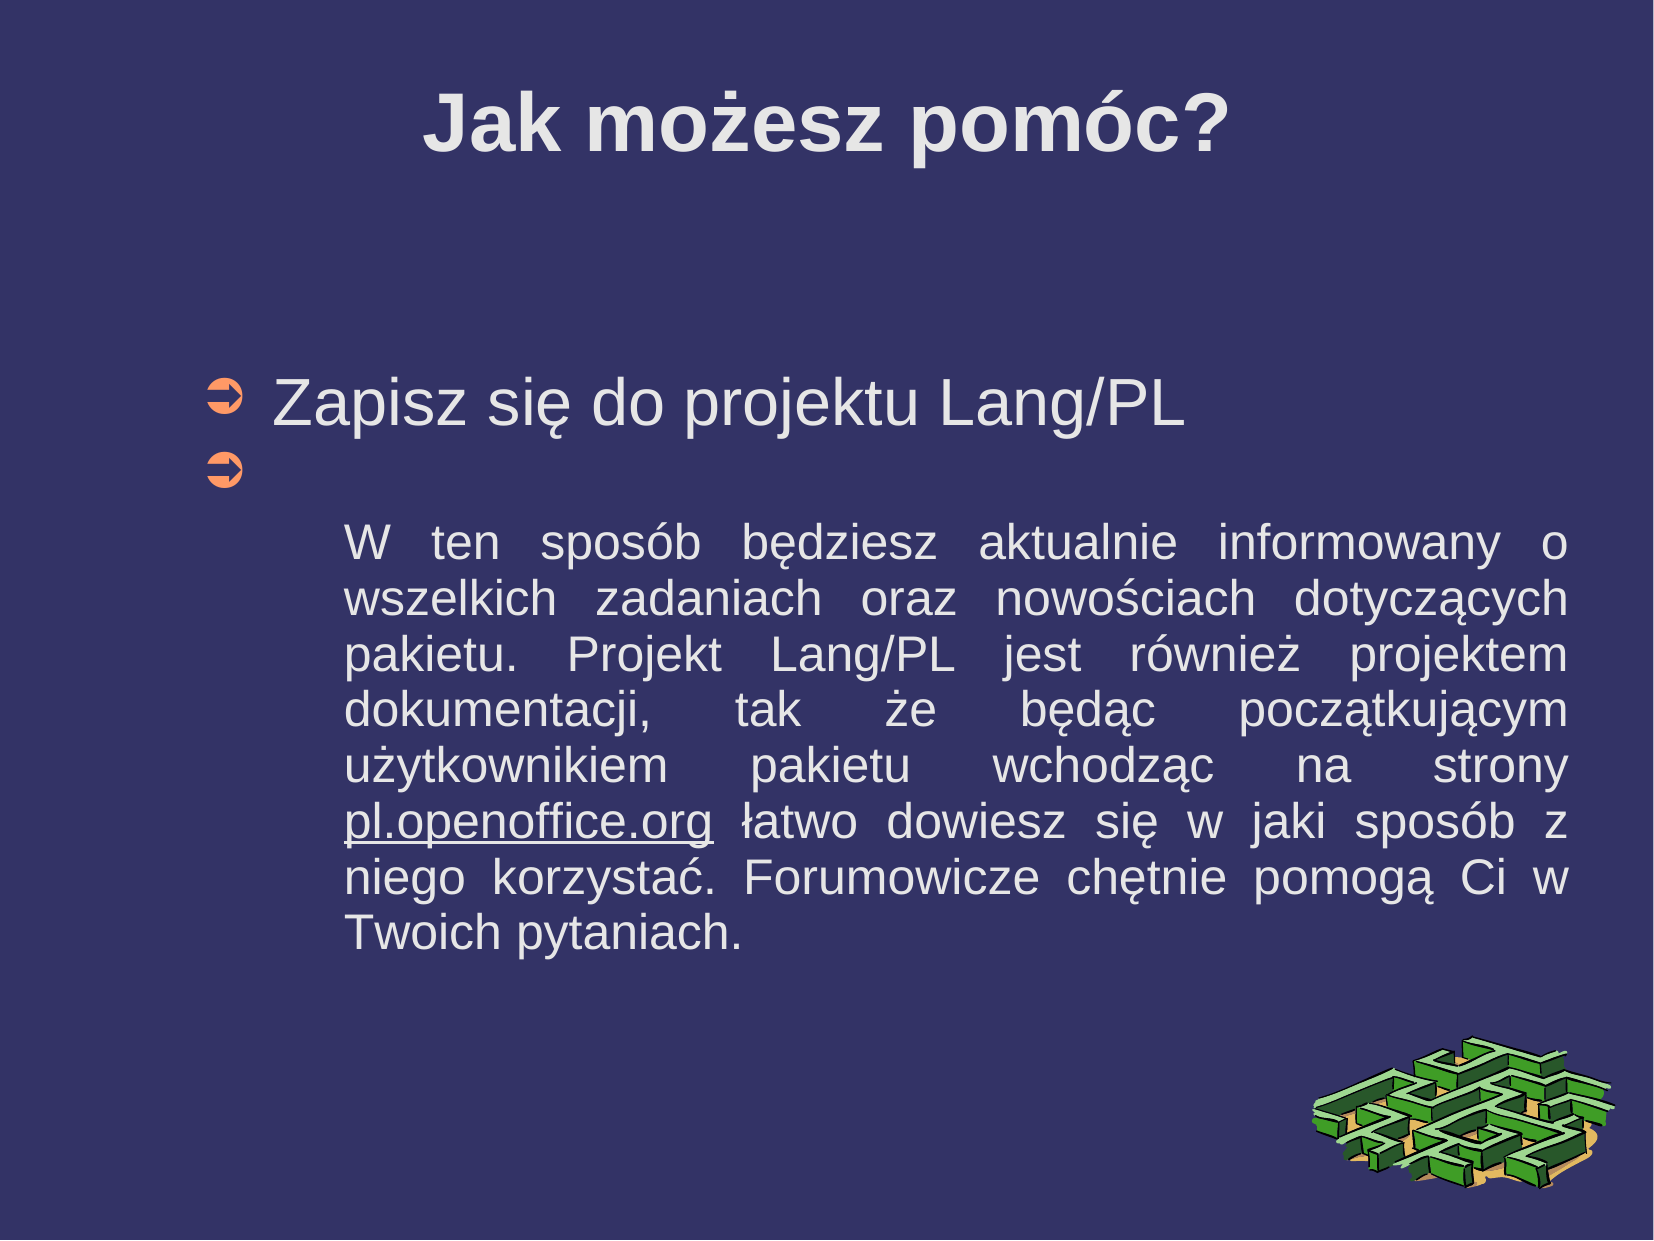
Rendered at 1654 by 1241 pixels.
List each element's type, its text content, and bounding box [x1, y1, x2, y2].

list Zapisz się do projektu Lang/PL W ten sposób będziesz aktualnie informowany o wszelkich zadaniach oraz nowościach dotyczących pakietu. Projekt Lang/PL jest również projektem dokumentacji, tak że będąc początkującym użytkownikiem pakietu wchodząc na strony pl.openoffice.org łatwo dowiesz się w jaki sposób z niego korzystać. Forumowicze chętnie pomogą Ci w Twoich pytaniach. [178, 364, 1570, 1147]
title Jak możesz pomóc? [121, 19, 1534, 227]
